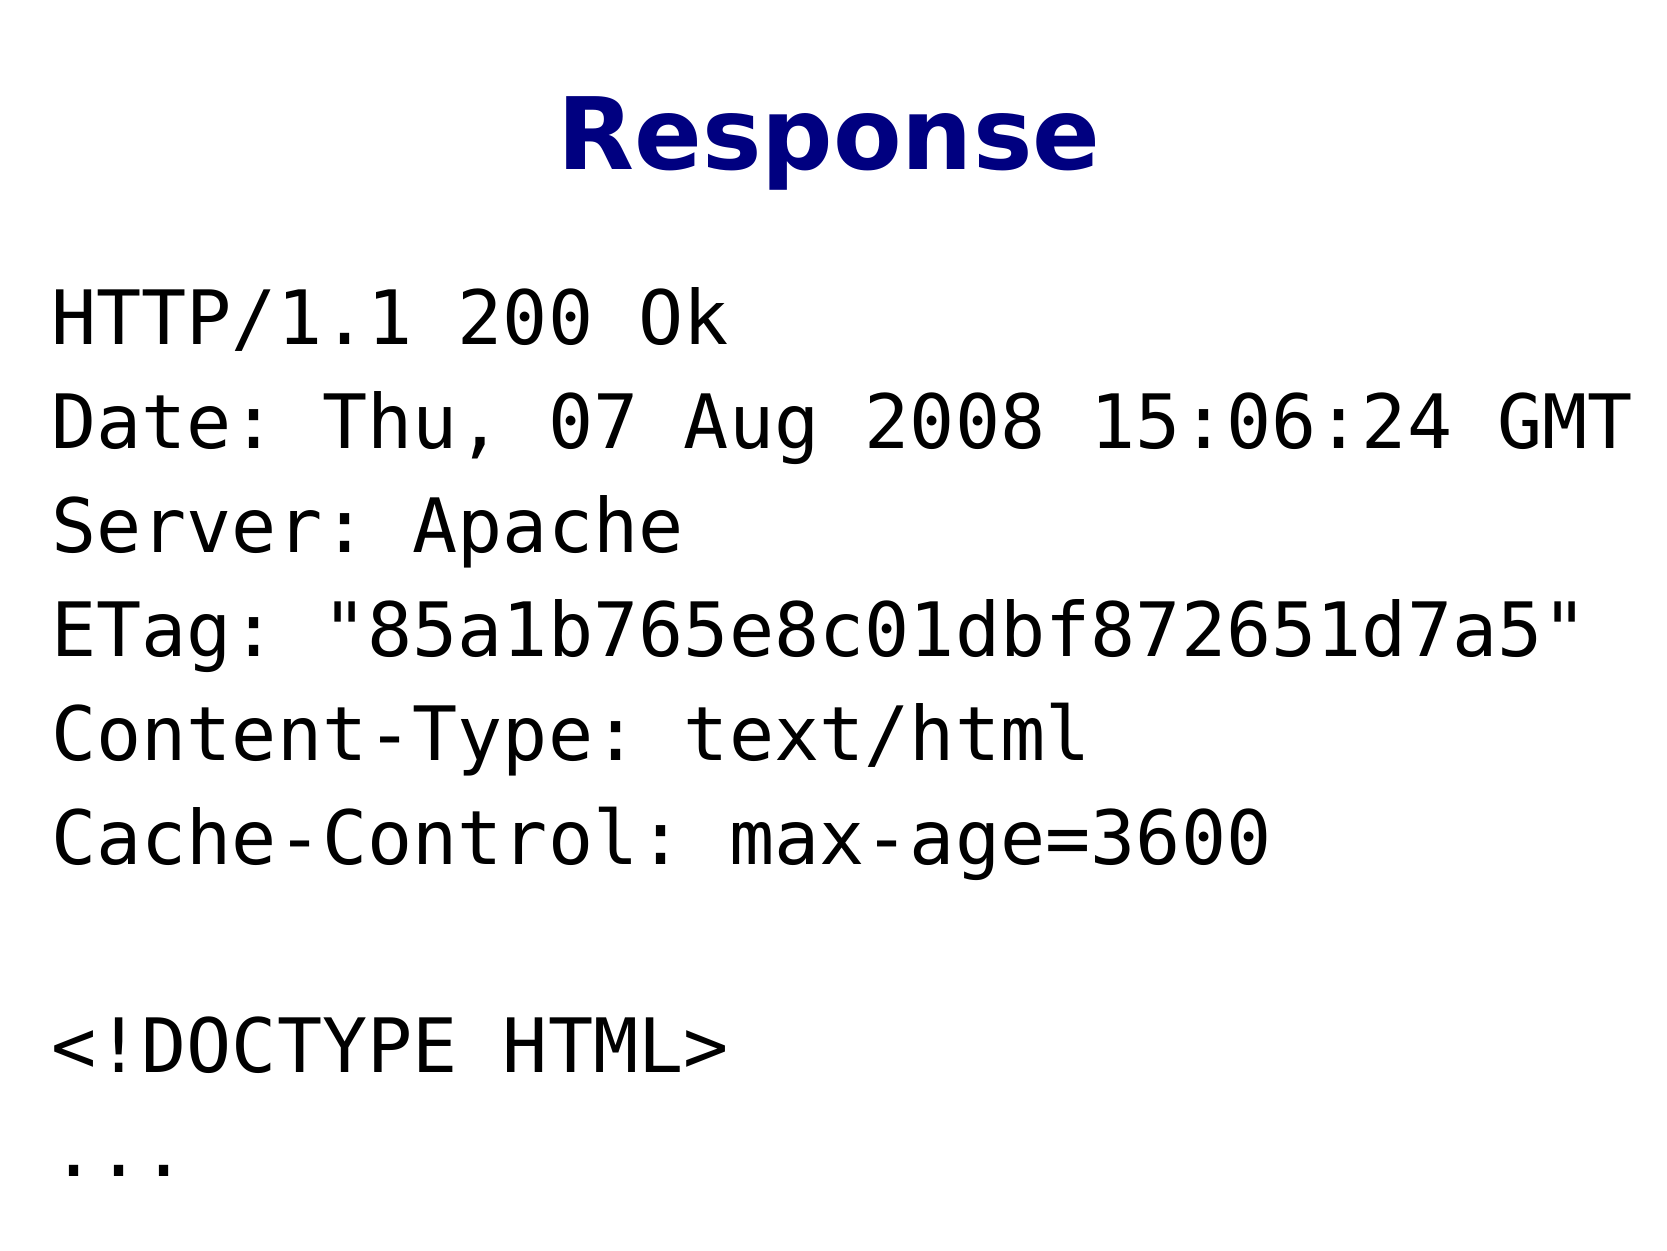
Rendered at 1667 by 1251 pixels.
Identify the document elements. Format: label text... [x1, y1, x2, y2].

subtitle HTTP/1.1 200 Ok Date: Thu, 07 Aug 2008 15:06:24 GMT Server: Apache ETag: "85a1b765e8c01dbf872651d7a5" Content-Type: text/html Cache-Control: max-age=3600 <!DOCTYPE HTML> ... [37, 275, 1651, 1194]
title Response [120, 37, 1538, 232]
